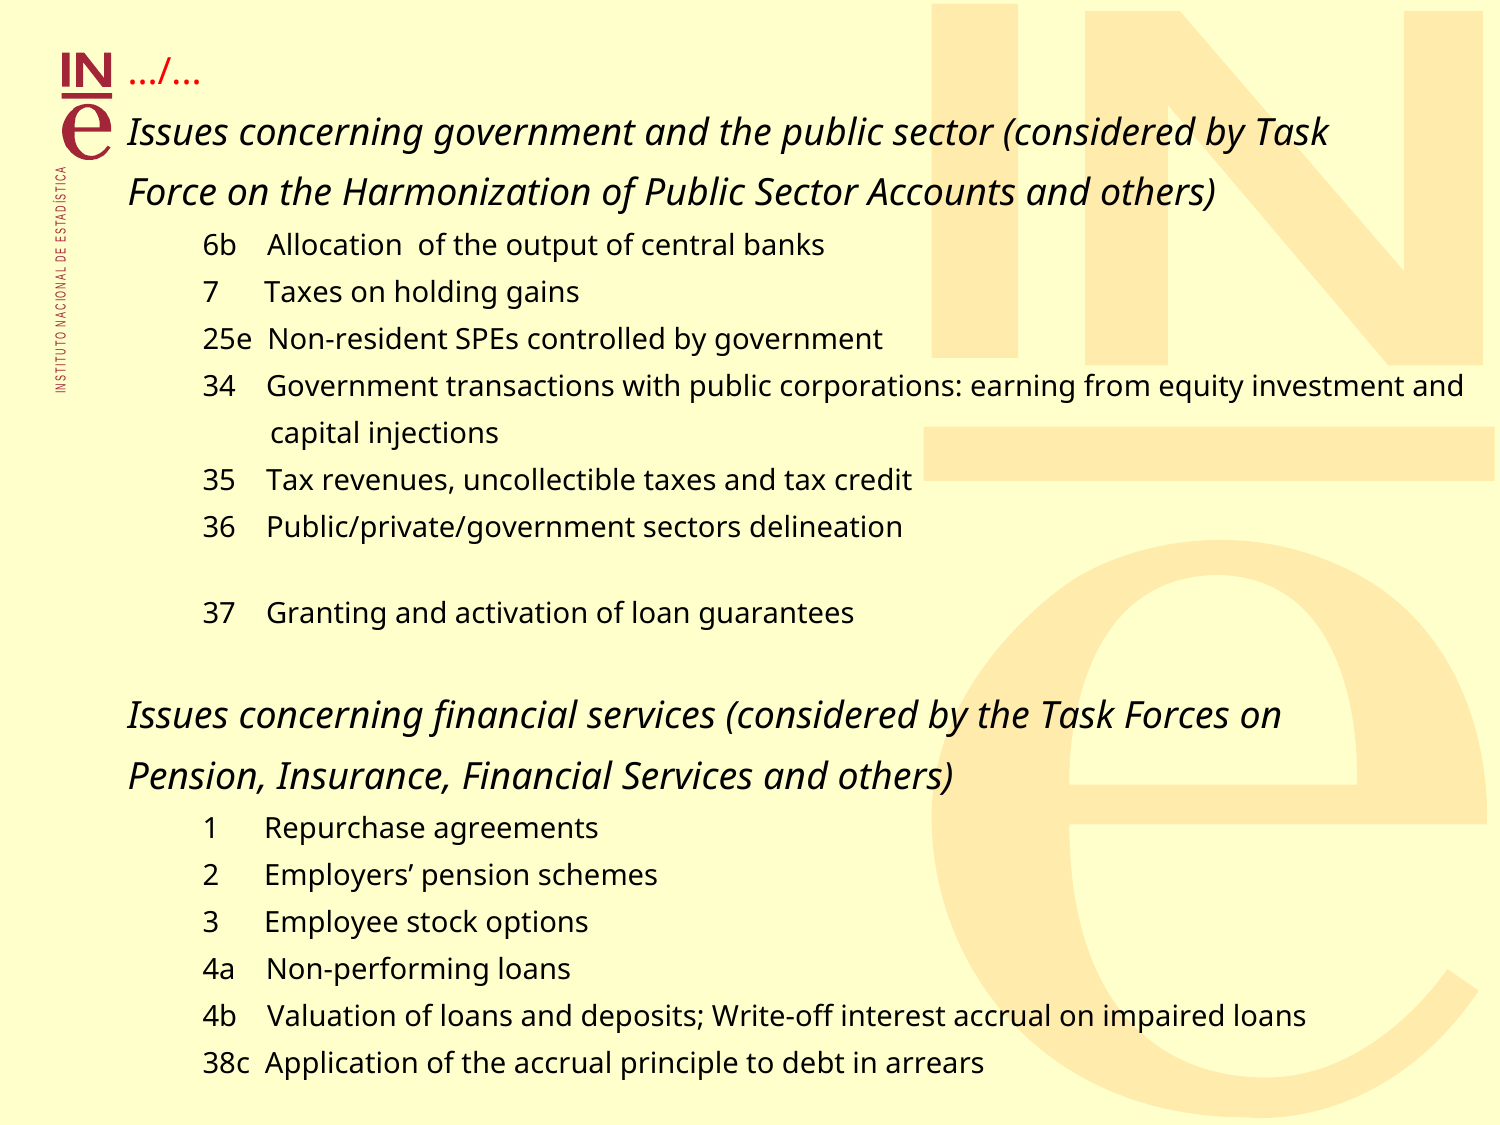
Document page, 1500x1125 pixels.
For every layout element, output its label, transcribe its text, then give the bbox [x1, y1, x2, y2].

list .../... Issues concerning government and the public sector (considered by Task Force on the Harmonization of Public Sector Accounts and others) 6b Allocation of the output of central banks 7 Taxes on holding gains 25e Non-resident SPEs controlled by government 34 Government transactions with public corporations: earning from equity investment and capital injections 35 Tax revenues, uncollectible taxes and tax credit 36 Public/private/government sectors delineation 37 Granting and activation of loan guarantees Issues concerning financial services (considered by the Task Forces on Pension, Insurance, Financial Services and others) 1 Repurchase agreements 2 Employers’ pension schemes 3 Employee stock options 4a Non-performing loans 4b Valuation of loans and deposits; Write-off interest accrual on impaired loans 38c Application of the accrual principle to debt in arrears 5 Non-life insurance 6a Financial services .../... [112, 37, 1500, 1125]
